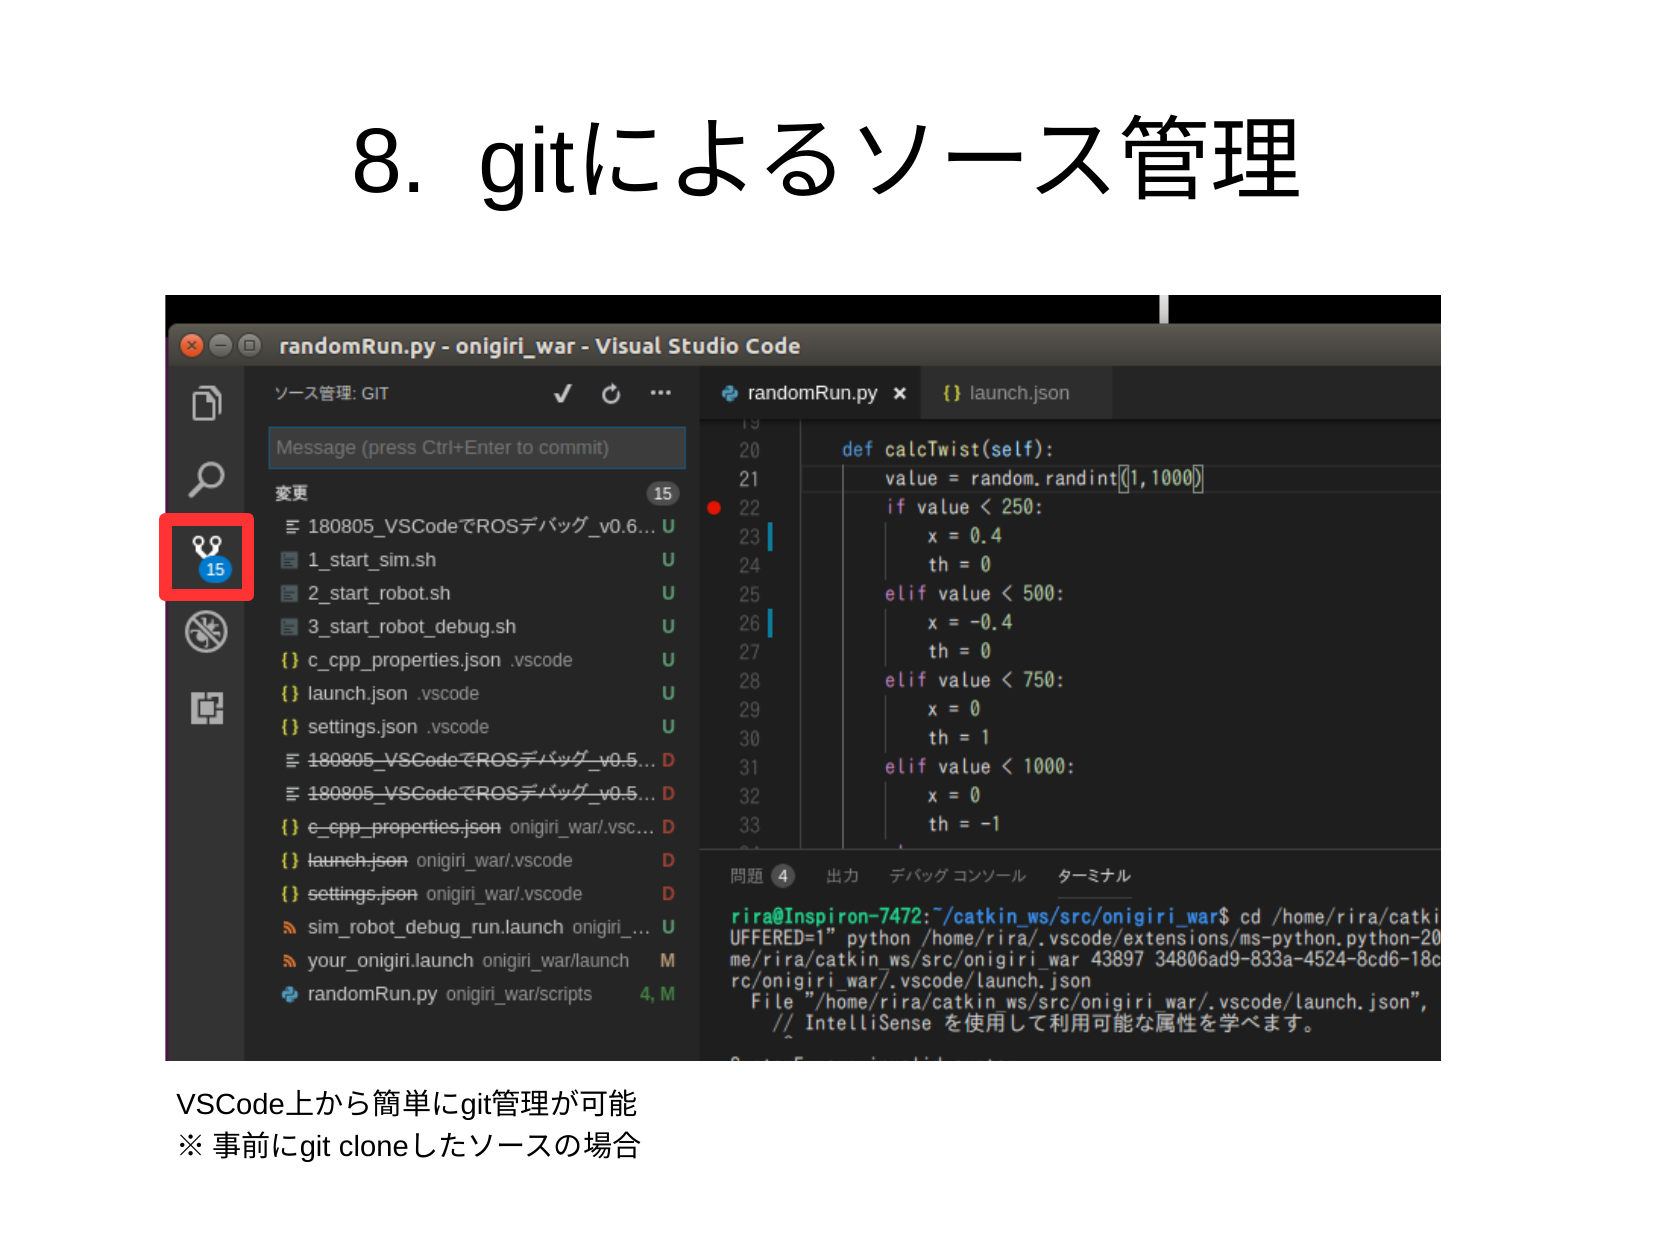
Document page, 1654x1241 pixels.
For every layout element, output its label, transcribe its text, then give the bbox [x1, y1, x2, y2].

picture [172, 526, 242, 589]
picture [165, 295, 1441, 1061]
title 8. gitによるソース管理 [82, 49, 1571, 257]
text_box VSCode上から簡単にgit管理が可能 ※ 事前にgit cloneしたソースの場合 [161, 1072, 705, 1181]
